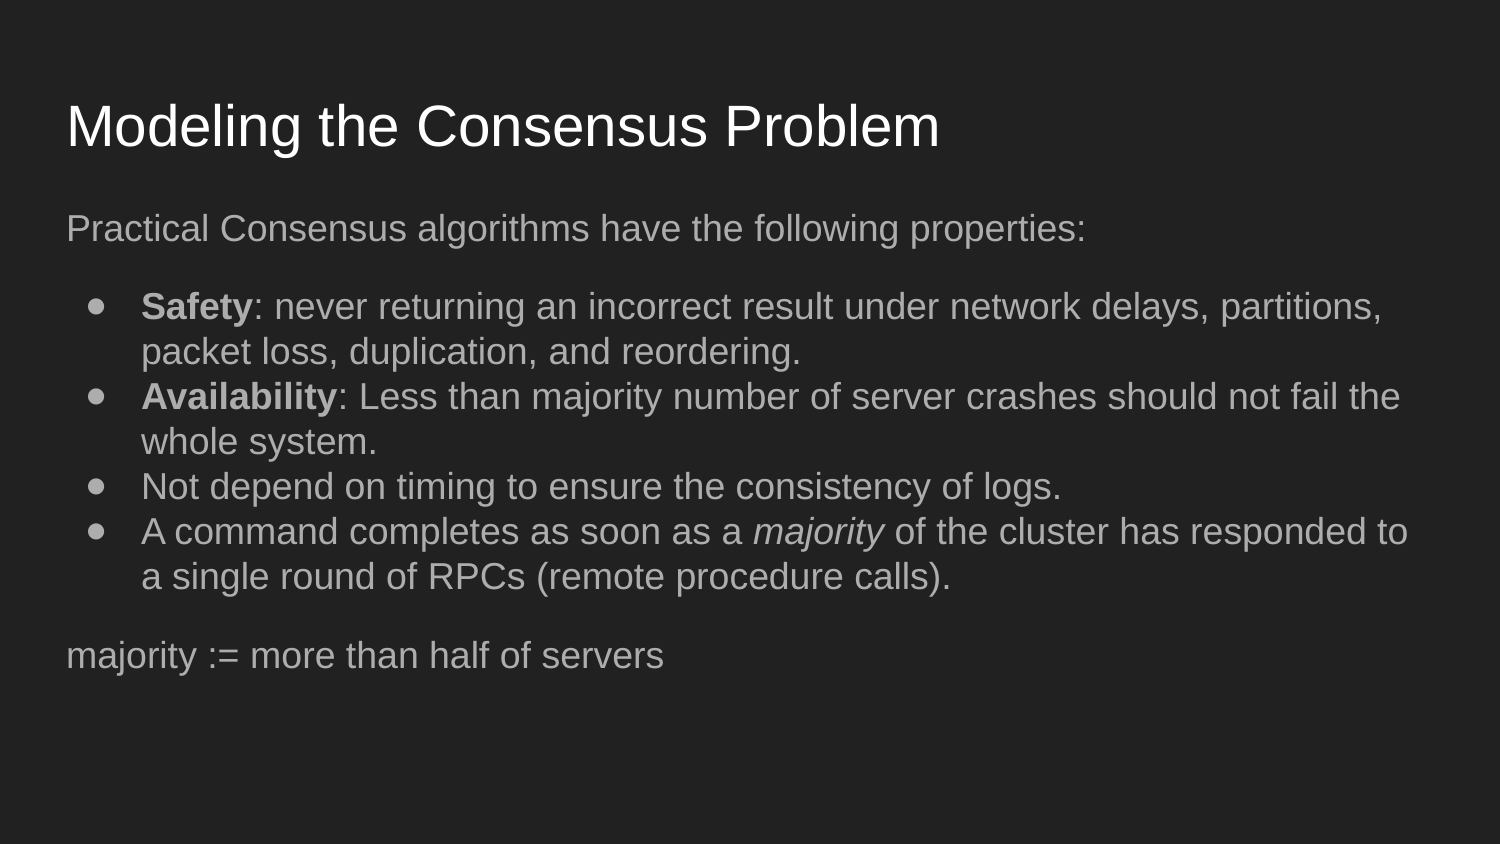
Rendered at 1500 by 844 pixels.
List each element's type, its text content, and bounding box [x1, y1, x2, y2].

title Modeling the Consensus Problem [51, 72, 1449, 167]
list Practical Consensus algorithms have the following properties: Safety: never returning an incorrect result under network delays, partitions, packet loss, duplication, and reordering. Availability: Less than majority number of server crashes should not fail the whole system. Not depend on timing to ensure the consistency of logs. A command completes as soon as a majority of the cluster has responded to a single round of RPCs (remote procedure calls). majority := more than half of servers [51, 189, 1449, 750]
